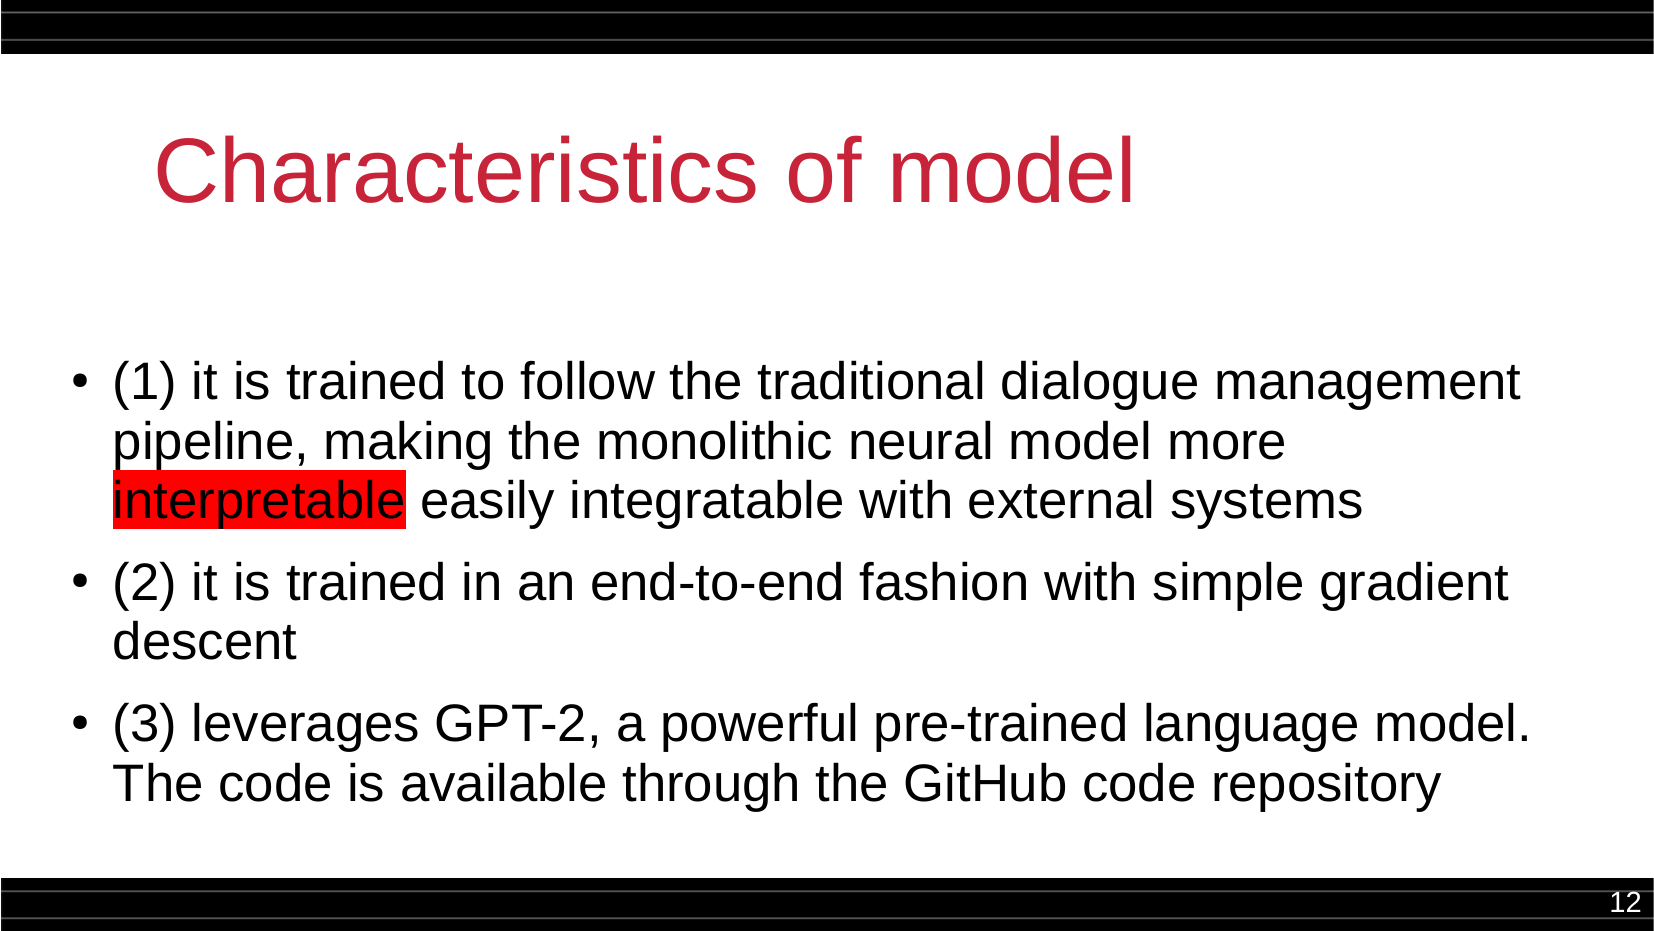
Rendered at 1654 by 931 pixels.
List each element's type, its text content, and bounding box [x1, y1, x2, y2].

picture [1, 878, 1654, 931]
title Characteristics of model [82, 92, 1571, 249]
picture [1, 0, 1654, 54]
list (1) it is trained to follow the traditional dialogue management pipeline, making the monolithic neural model more interpretable easily integratable with external systems (2) it is trained in an end-to-end fashion with simple gradient descent (3) leverages GPT-2, a powerful pre-trained language model. The code is available through the GitHub code repository [56, 270, 1546, 849]
